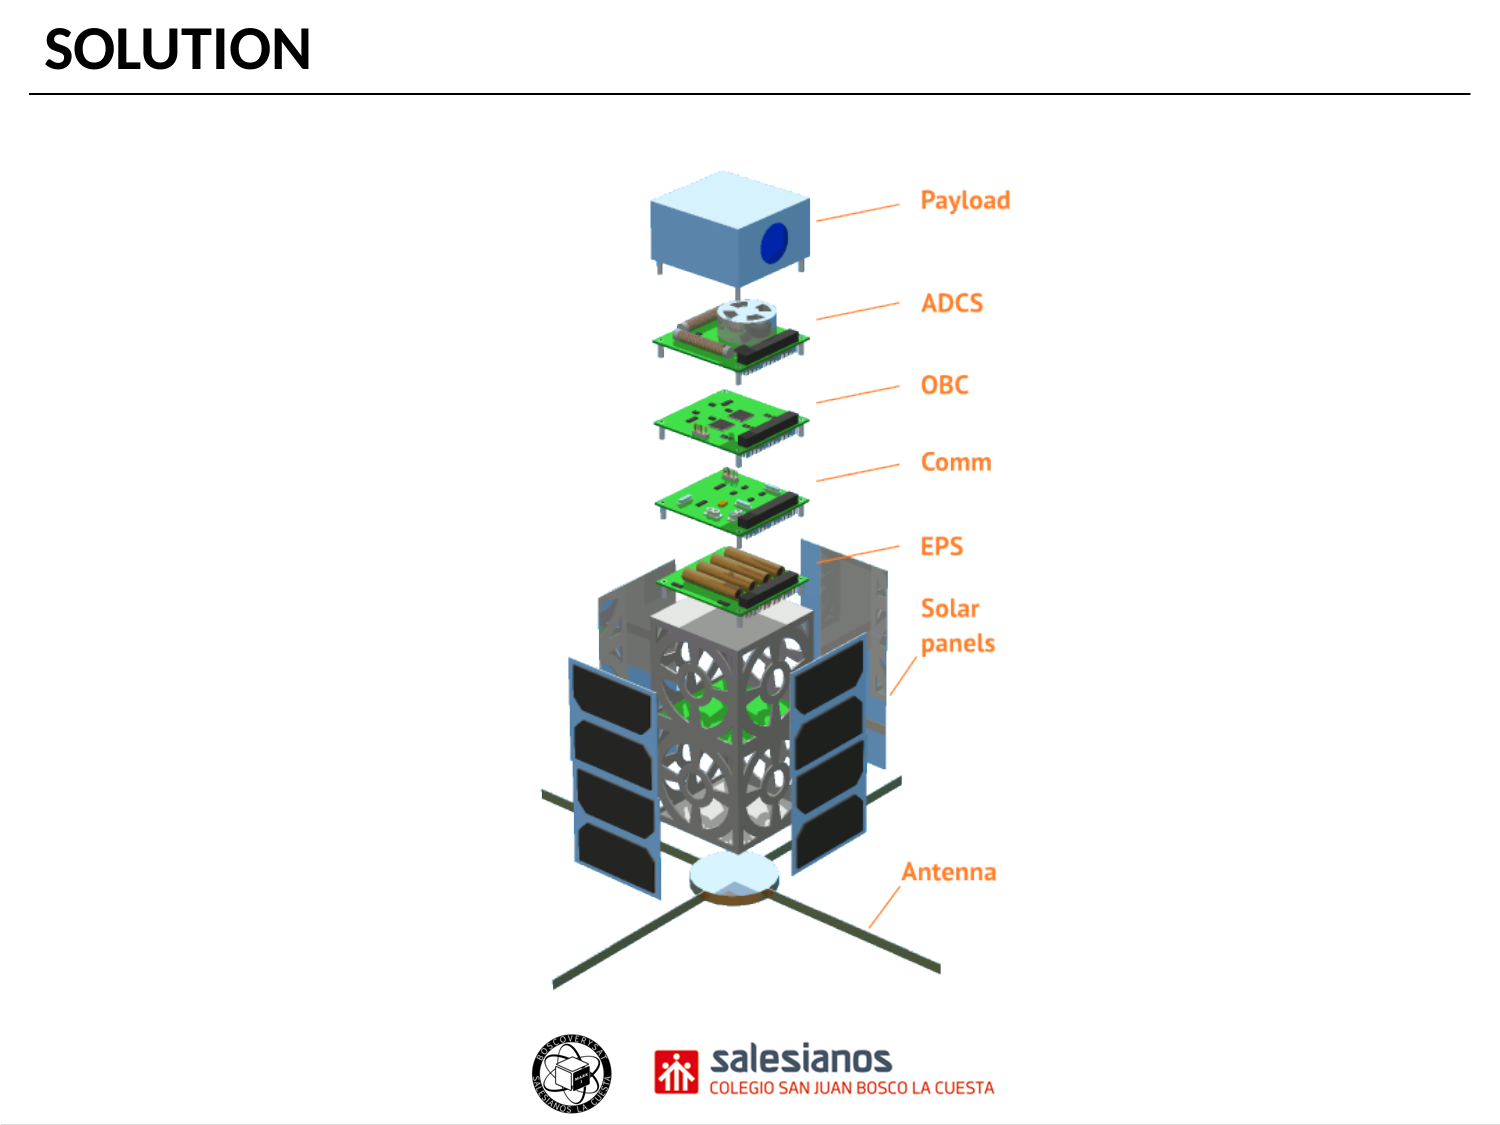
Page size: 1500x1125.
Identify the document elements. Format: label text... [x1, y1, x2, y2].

picture [0, 0, 1500, 1125]
text_box SOLUTION [29, 0, 1472, 90]
